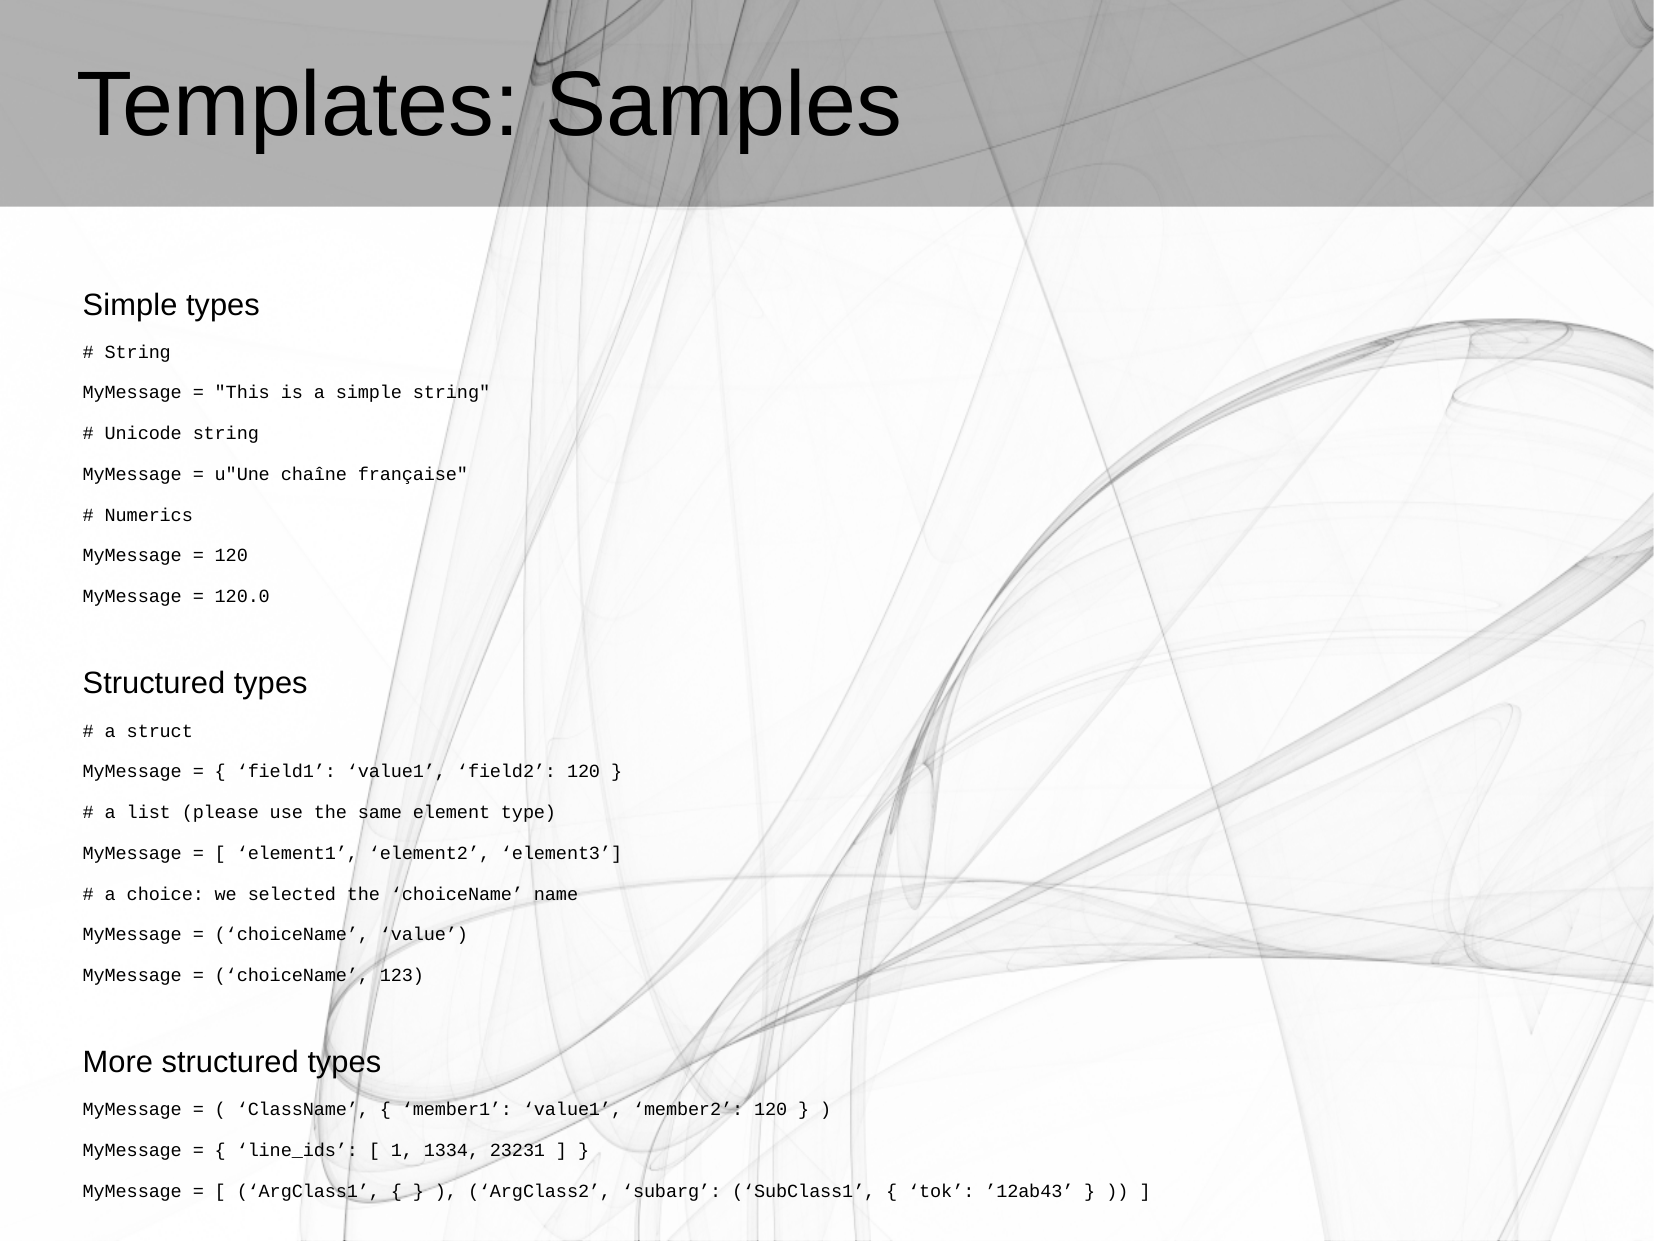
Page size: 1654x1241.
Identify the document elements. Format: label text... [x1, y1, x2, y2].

list Simple types # String MyMessage = "This is a simple string" # Unicode string MyMessage = u"Une chaîne française" # Numerics MyMessage = 120 MyMessage = 120.0 Structured types # a struct MyMessage = { ‘field1’: ‘value1’, ‘field2’: 120 } # a list (please use the same element type) MyMessage = [ ‘element1’, ‘element2’, ‘element3’] # a choice: we selected the ‘choiceName’ name MyMessage = (‘choiceName’, ‘value’) MyMessage = (‘choiceName’, 123) More structured types MyMessage = ( ‘ClassName’, { ‘member1’: ‘value1’, ‘member2’: 120 } ) MyMessage = { ‘line_ids’: [ 1, 1334, 23231 ] } MyMessage = [ (‘ArgClass1’, { } ), (‘ArgClass2’, ‘subarg’: (‘SubClass1’, { ‘tok’: ’12ab43’ } )) ] [82, 290, 1571, 1211]
title Templates: Samples [76, 7, 1565, 200]
